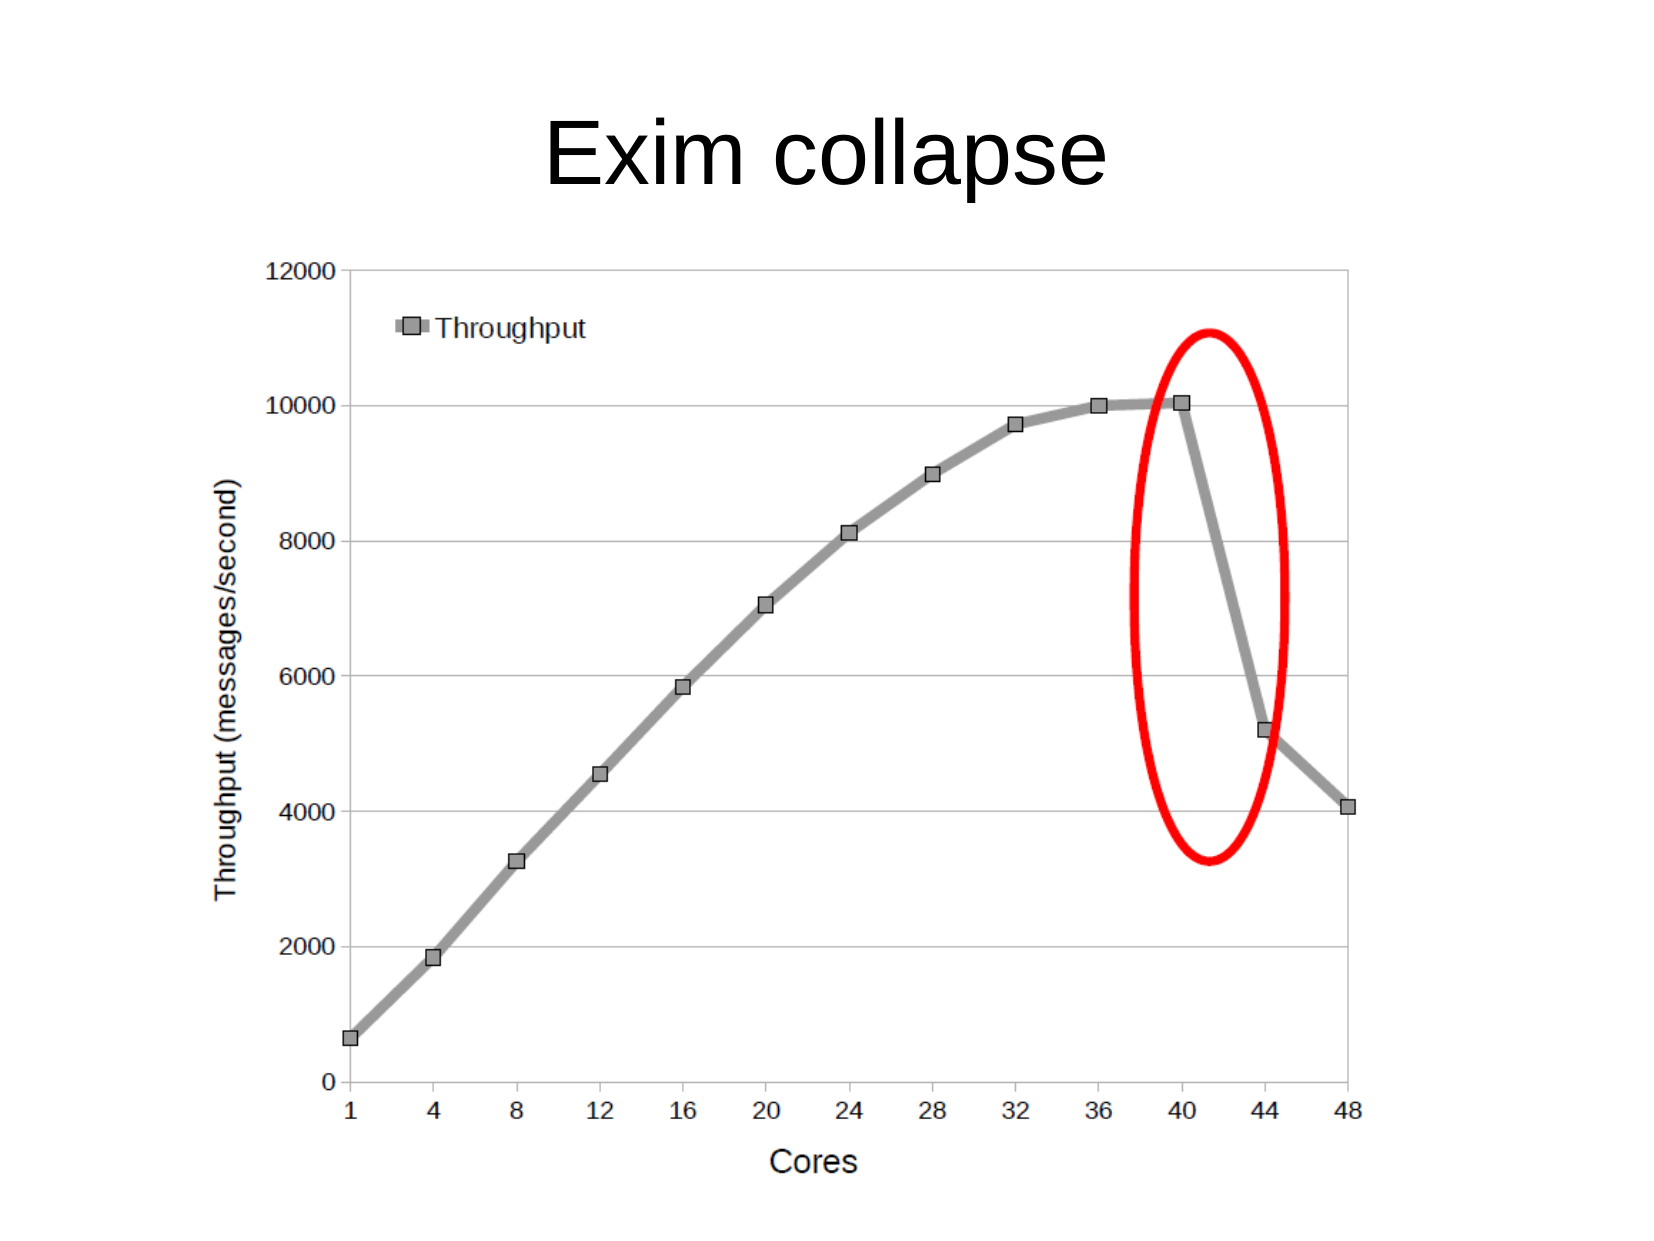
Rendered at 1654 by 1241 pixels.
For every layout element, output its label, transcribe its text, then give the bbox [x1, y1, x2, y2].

picture [170, 224, 1426, 1189]
title Exim collapse [82, 49, 1571, 257]
